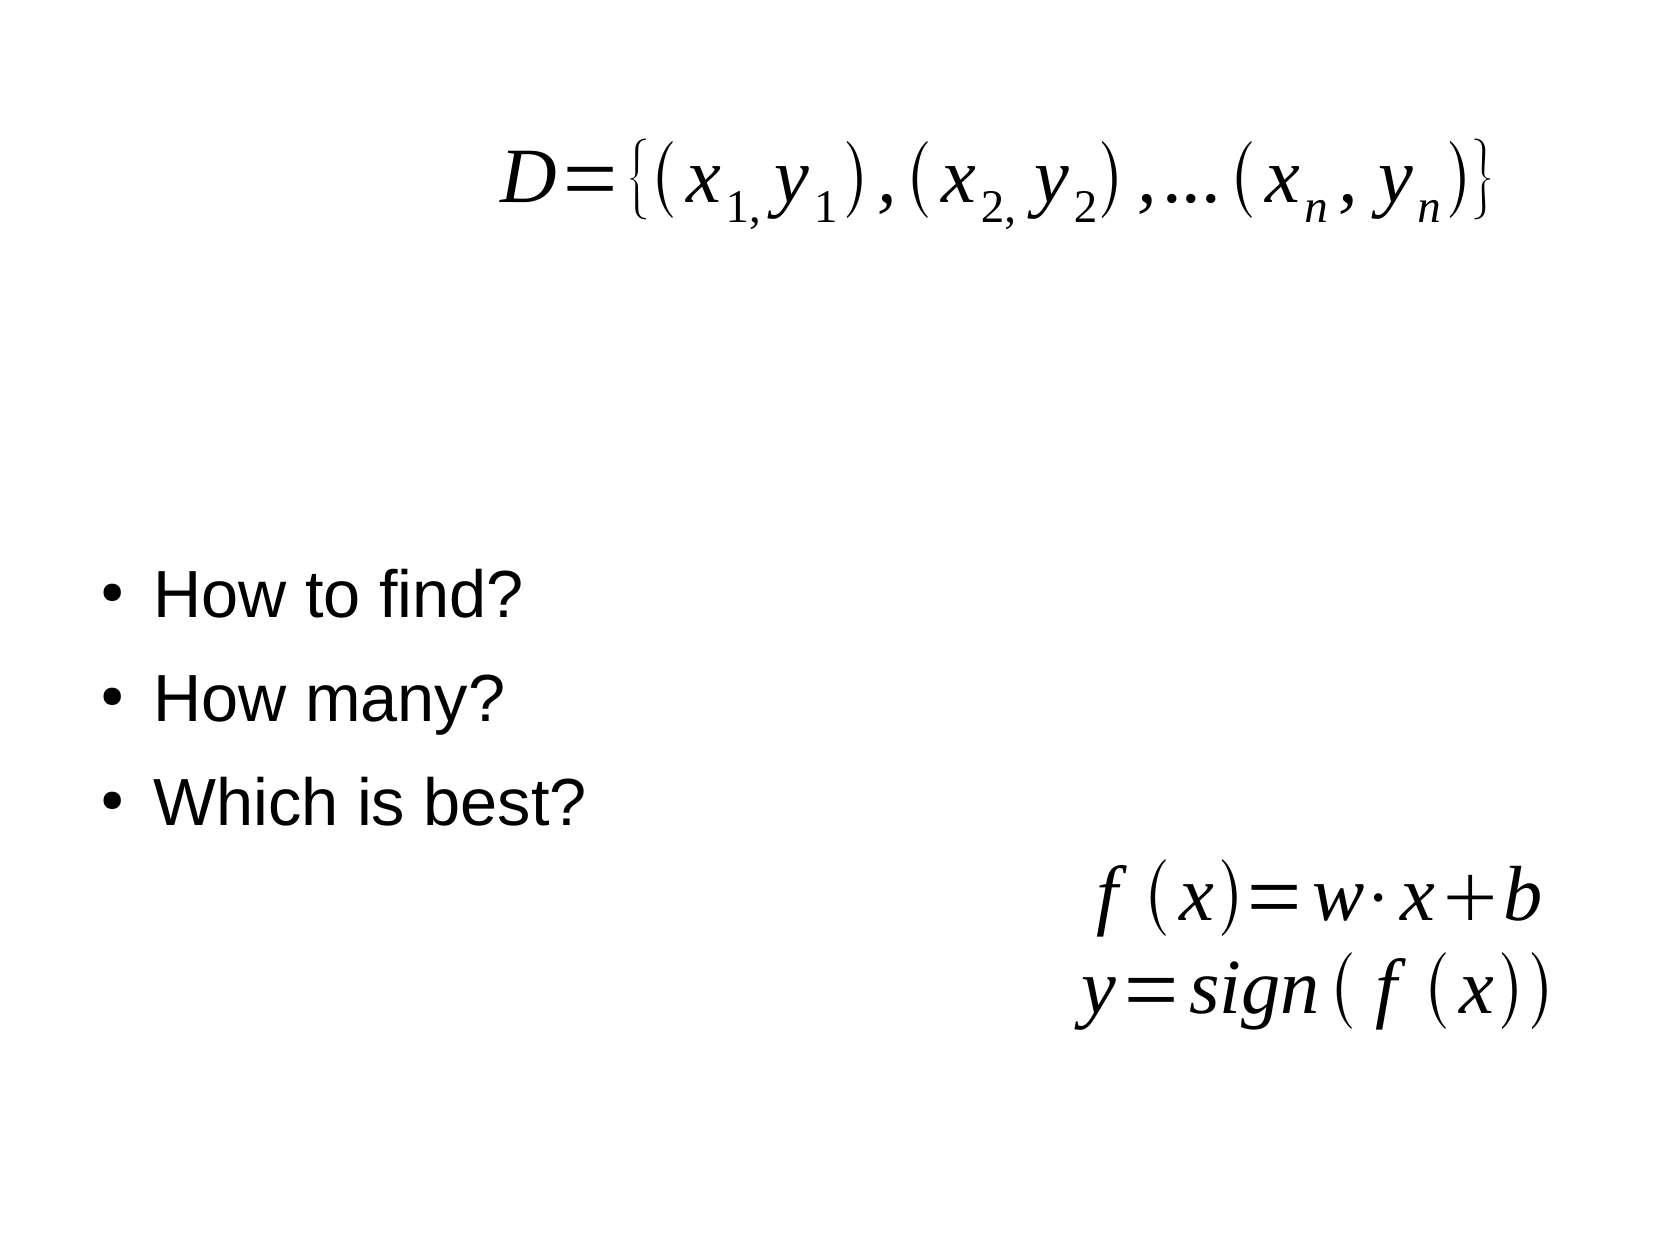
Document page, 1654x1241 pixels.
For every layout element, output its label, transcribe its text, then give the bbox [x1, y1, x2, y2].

list How to find? How many? Which is best? [82, 556, 1571, 1109]
chart [475, 134, 1522, 233]
